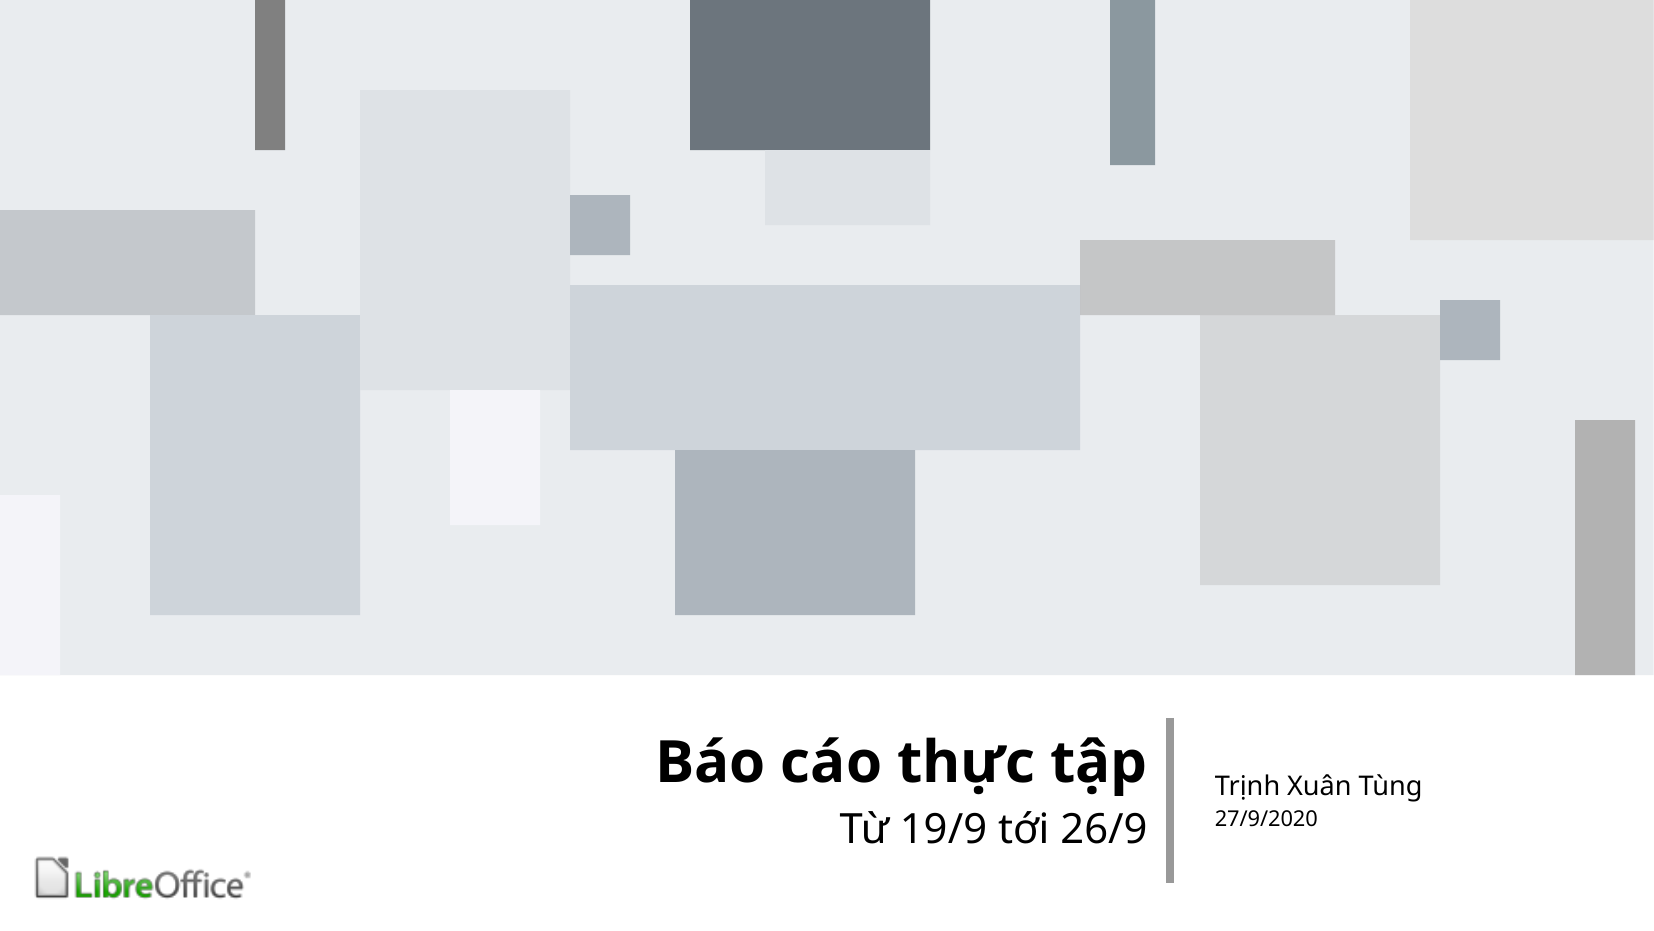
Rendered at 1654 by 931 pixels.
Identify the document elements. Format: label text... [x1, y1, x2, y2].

text_box Báo cáo thực tập Từ 19/9 tới 26/9 [600, 712, 1163, 931]
text_box Trịnh Xuân Tùng 27/9/2020 [1200, 759, 1591, 841]
picture [30, 852, 256, 903]
